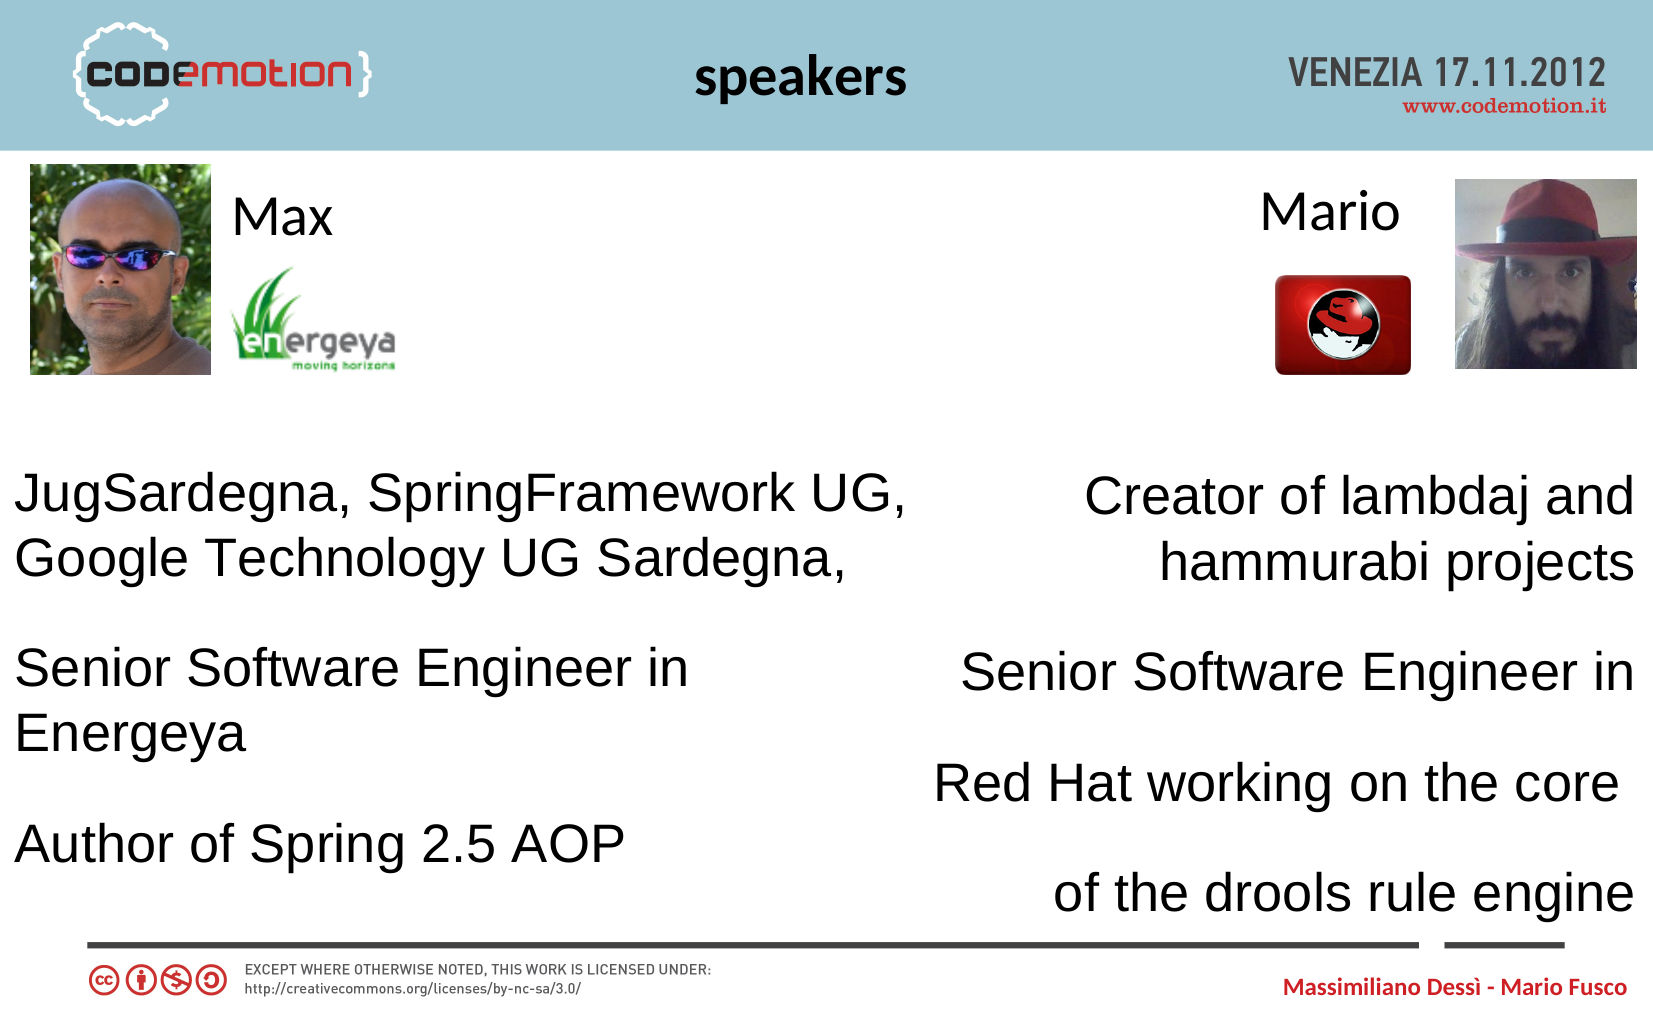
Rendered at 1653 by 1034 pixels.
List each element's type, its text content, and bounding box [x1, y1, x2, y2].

text_box JugSardegna, SpringFramework UG, Google Technology UG Sardegna, Senior Software Engineer in Energeya Author of Spring 2.5 AOP [0, 450, 946, 917]
picture [0, 0, 1653, 1034]
text_box Max [216, 170, 676, 256]
text_box Mario [1244, 165, 1441, 250]
text_box speakers [450, 30, 1153, 165]
text_box Creator of lambdaj and hammurabi projects Senior Software Engineer in Red Hat working on the core of the drools rule engine [855, 448, 1652, 931]
